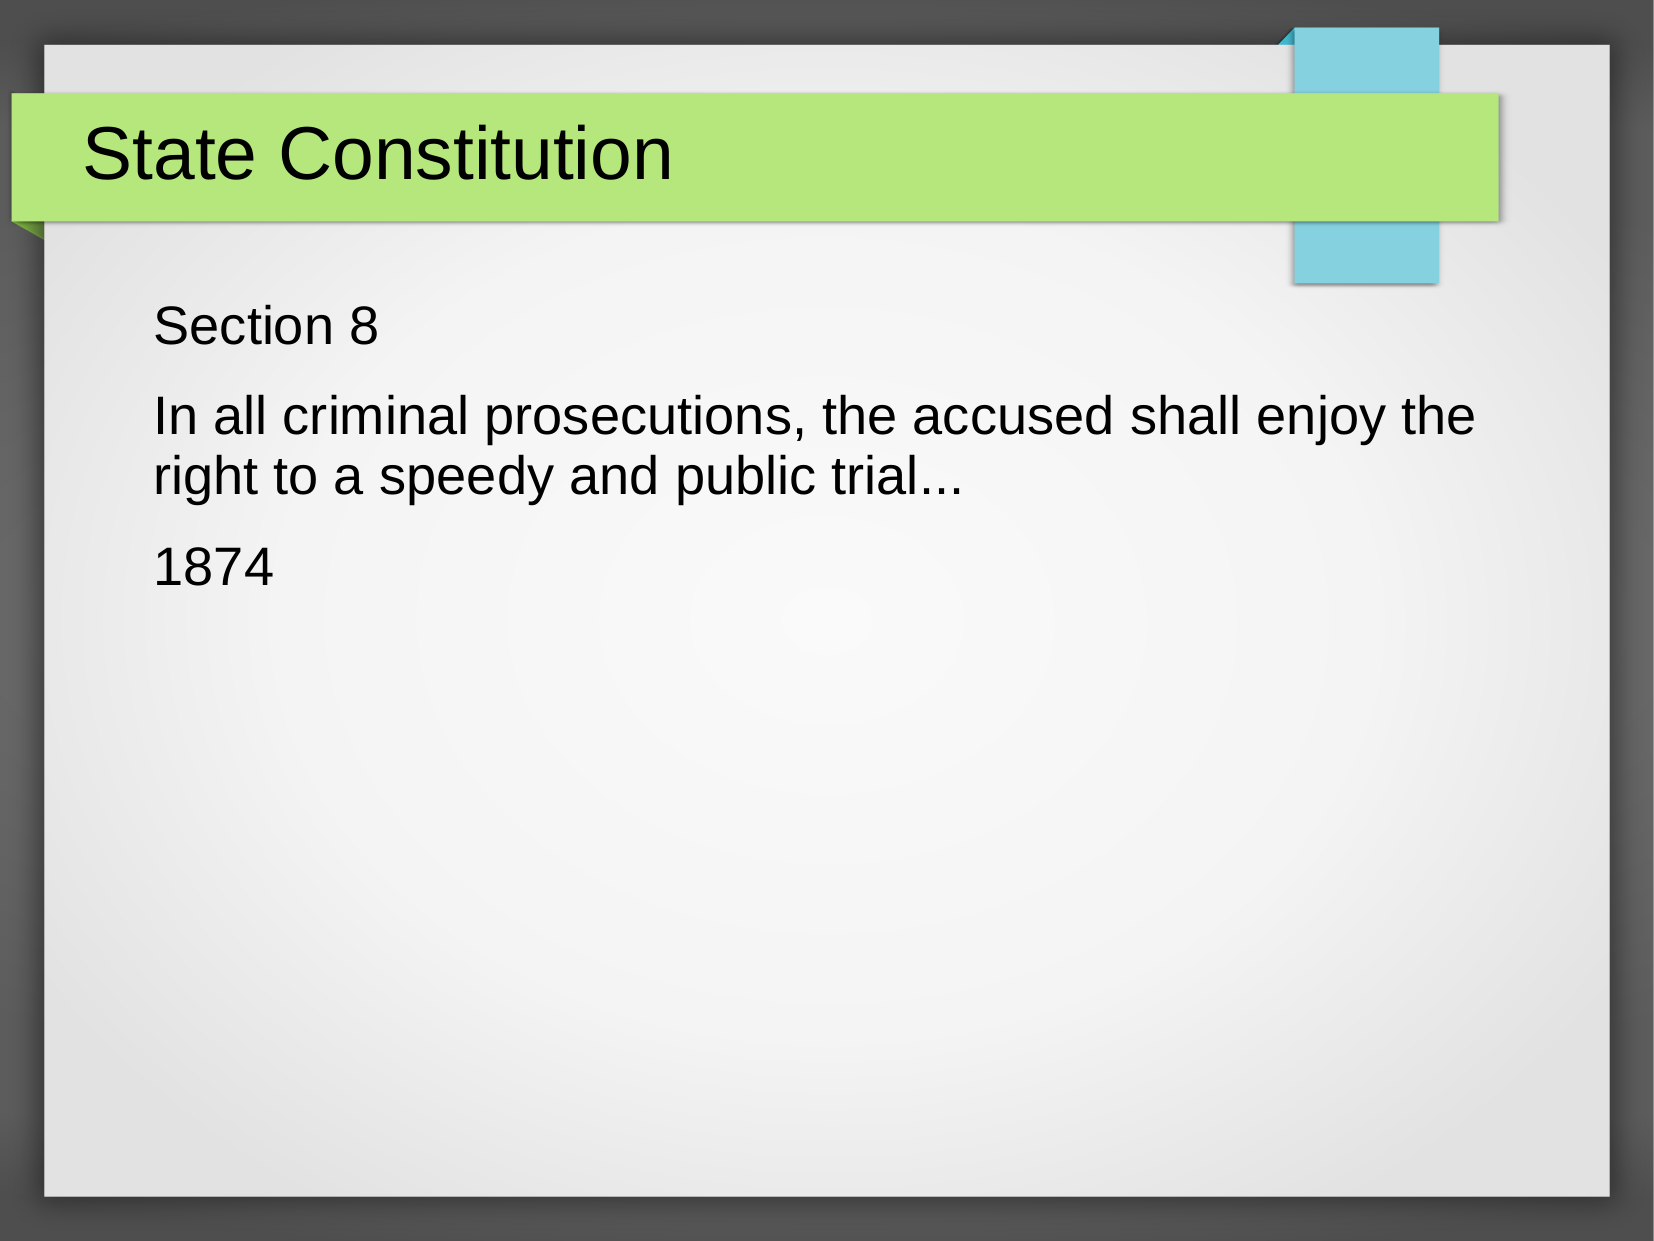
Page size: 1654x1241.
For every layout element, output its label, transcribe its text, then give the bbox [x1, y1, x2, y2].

title State Constitution [82, 94, 1264, 213]
list Section 8 In all criminal prosecutions, the accused shall enjoy the right to a speedy and public trial... 1874 [82, 295, 1571, 1015]
picture [0, 0, 1654, 1241]
